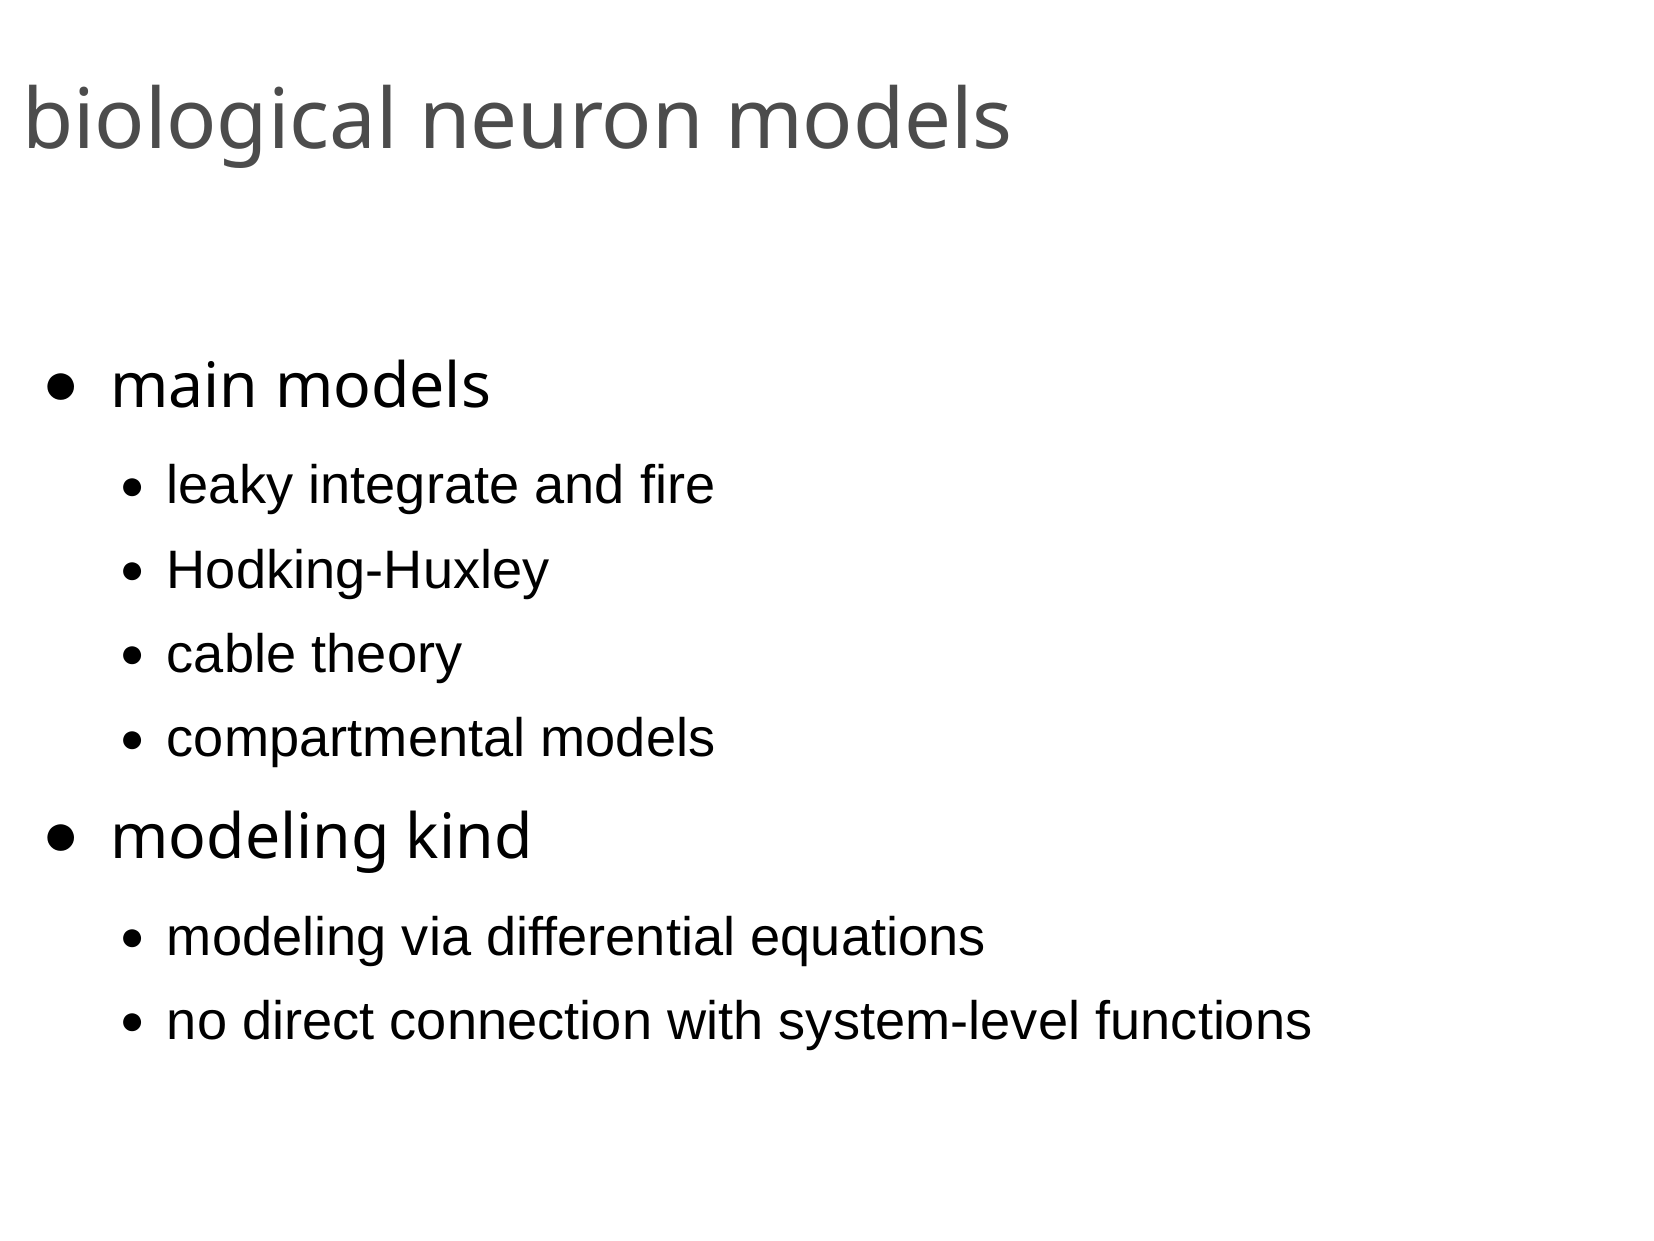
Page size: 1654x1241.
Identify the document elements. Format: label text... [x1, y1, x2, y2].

list main models leaky integrate and fire Hodking-Huxley cable theory compartmental models modeling kind modeling via differential equations no direct connection with system-level functions [25, 226, 1654, 1166]
title biological neuron models [22, 19, 1654, 213]
